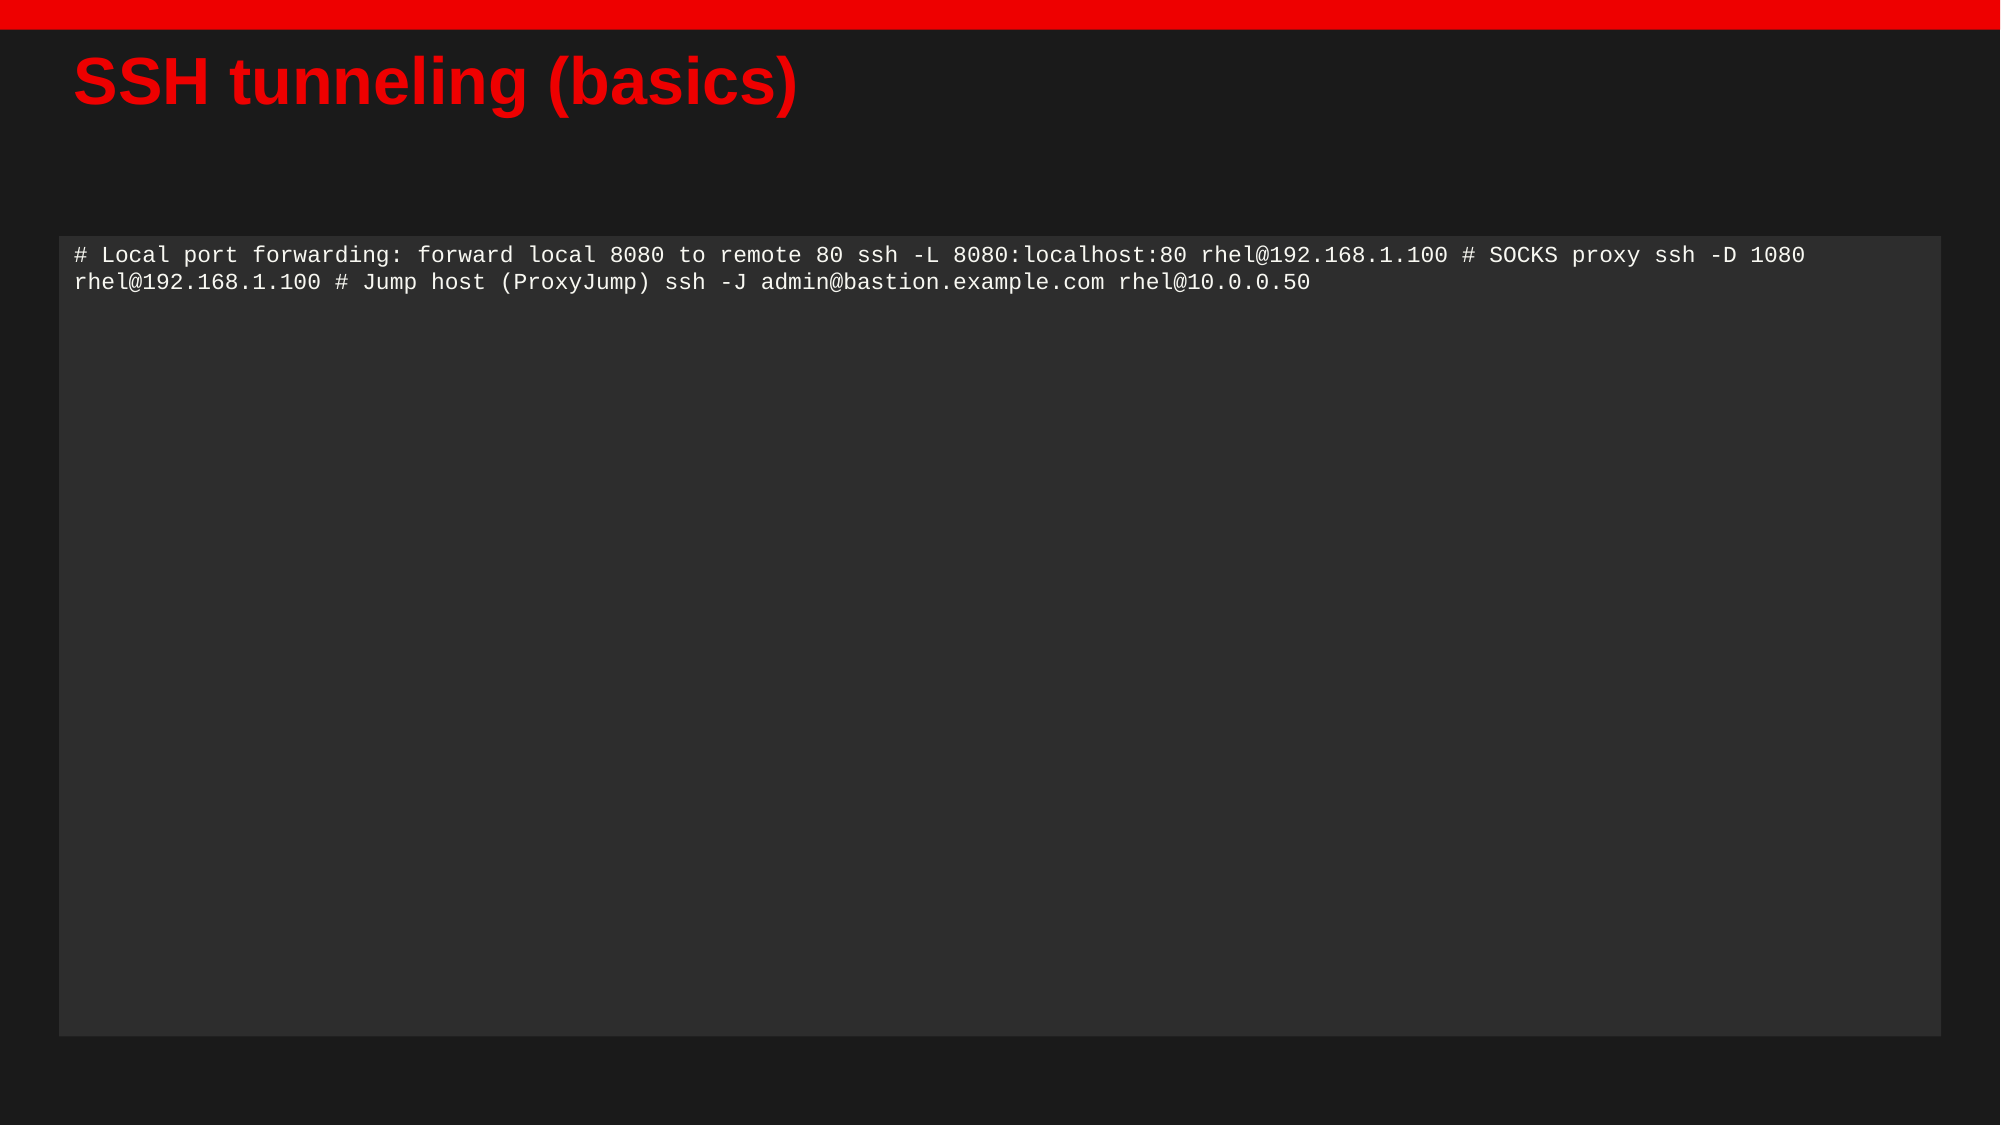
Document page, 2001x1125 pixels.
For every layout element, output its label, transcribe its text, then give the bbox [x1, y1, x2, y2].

text_box SSH tunneling (basics) [59, 36, 1942, 208]
text_box # Local port forwarding: forward local 8080 to remote 80 ssh -L 8080:localhost:80 rhel@192.168.1.100 # SOCKS proxy ssh -D 1080 rhel@192.168.1.100 # Jump host (ProxyJump) ssh -J admin@bastion.example.com rhel@10.0.0.50 [59, 236, 1942, 1037]
text_box [0, 0, 2001, 30]
